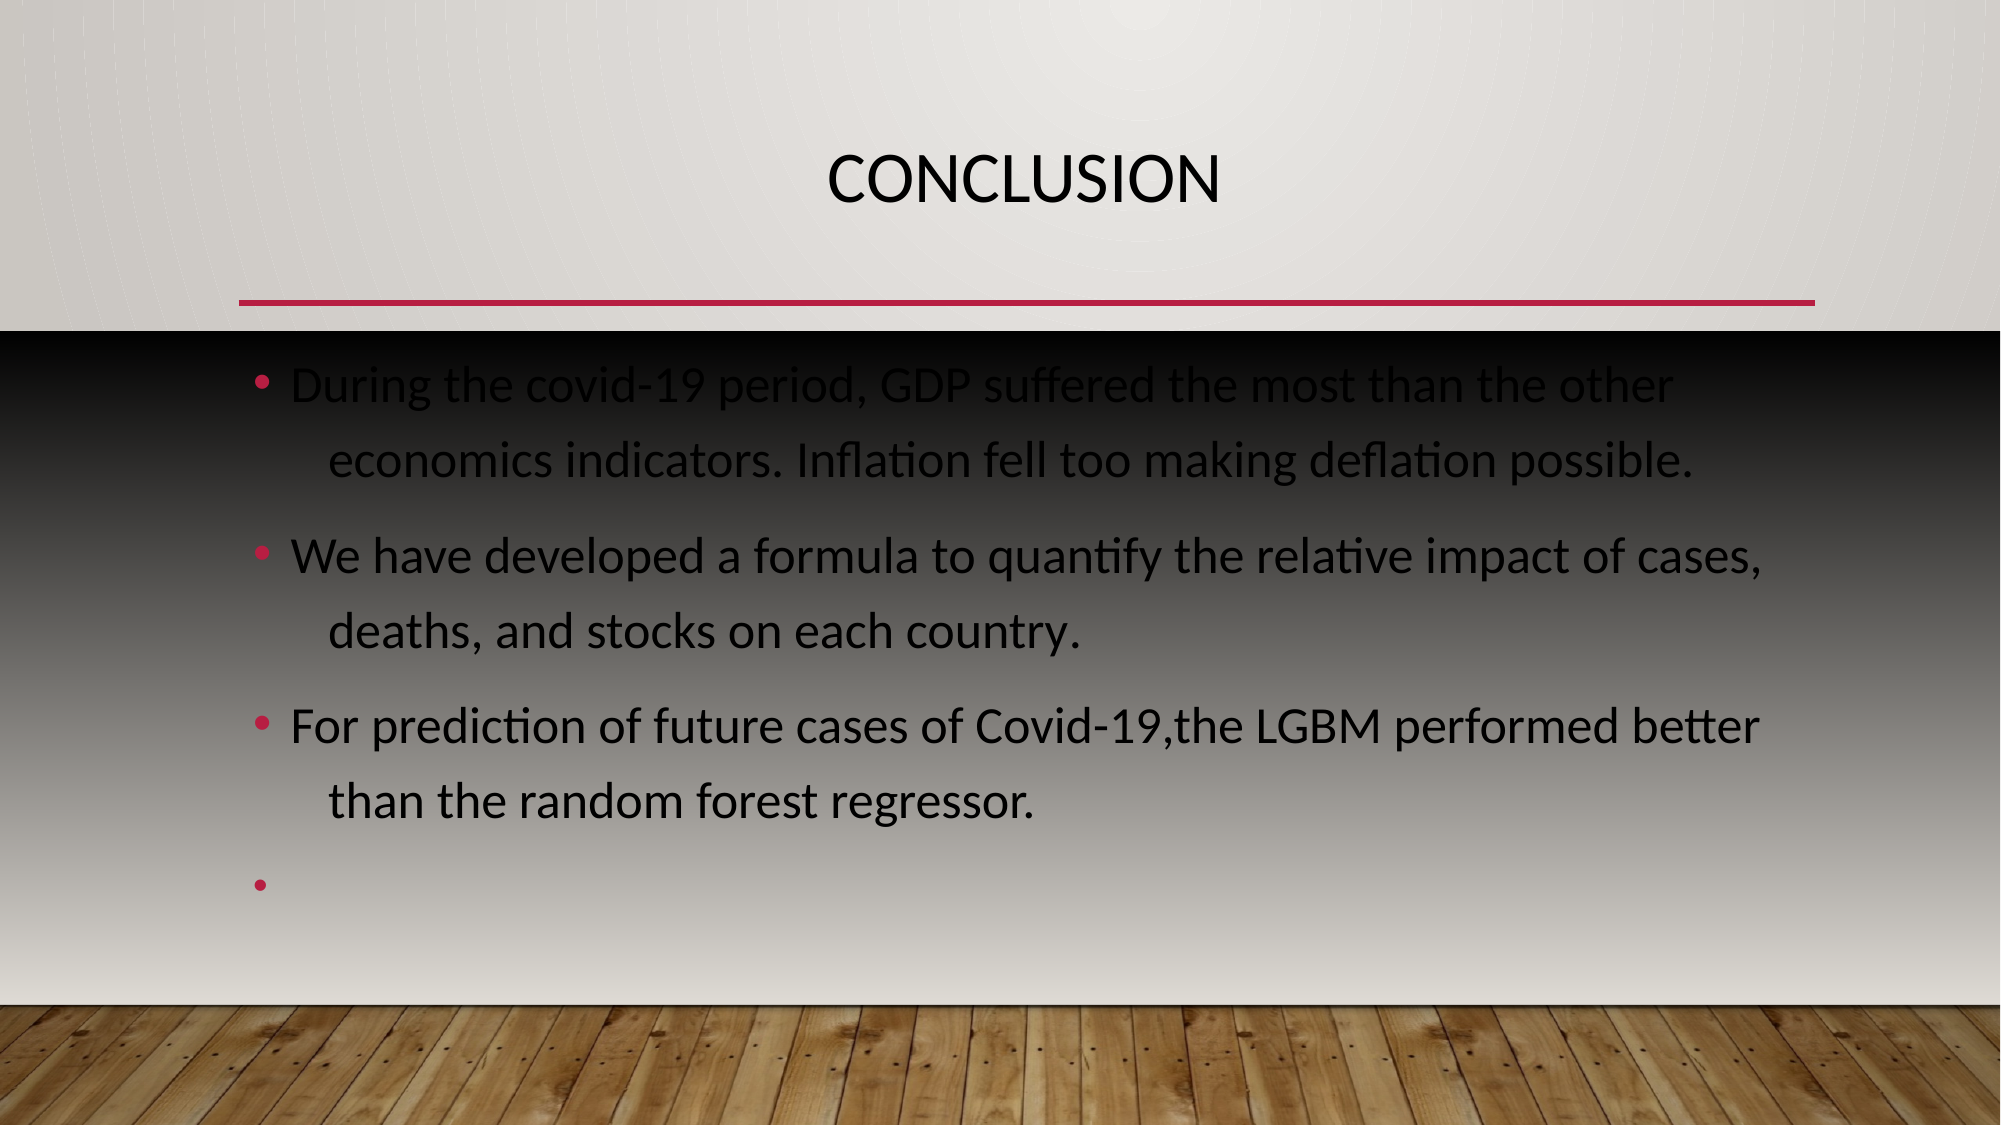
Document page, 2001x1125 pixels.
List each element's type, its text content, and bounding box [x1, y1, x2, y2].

title Conclusion [238, 131, 1814, 305]
list During the covid-19 period, GDP suffered the most than the other economics indicators. Inflation fell too making deflation possible. We have developed a formula to quantify the relative impact of cases, deaths, and stocks on each country. For prediction of future cases of Covid-19,the LGBM performed better than the random forest regressor. [238, 330, 1814, 897]
